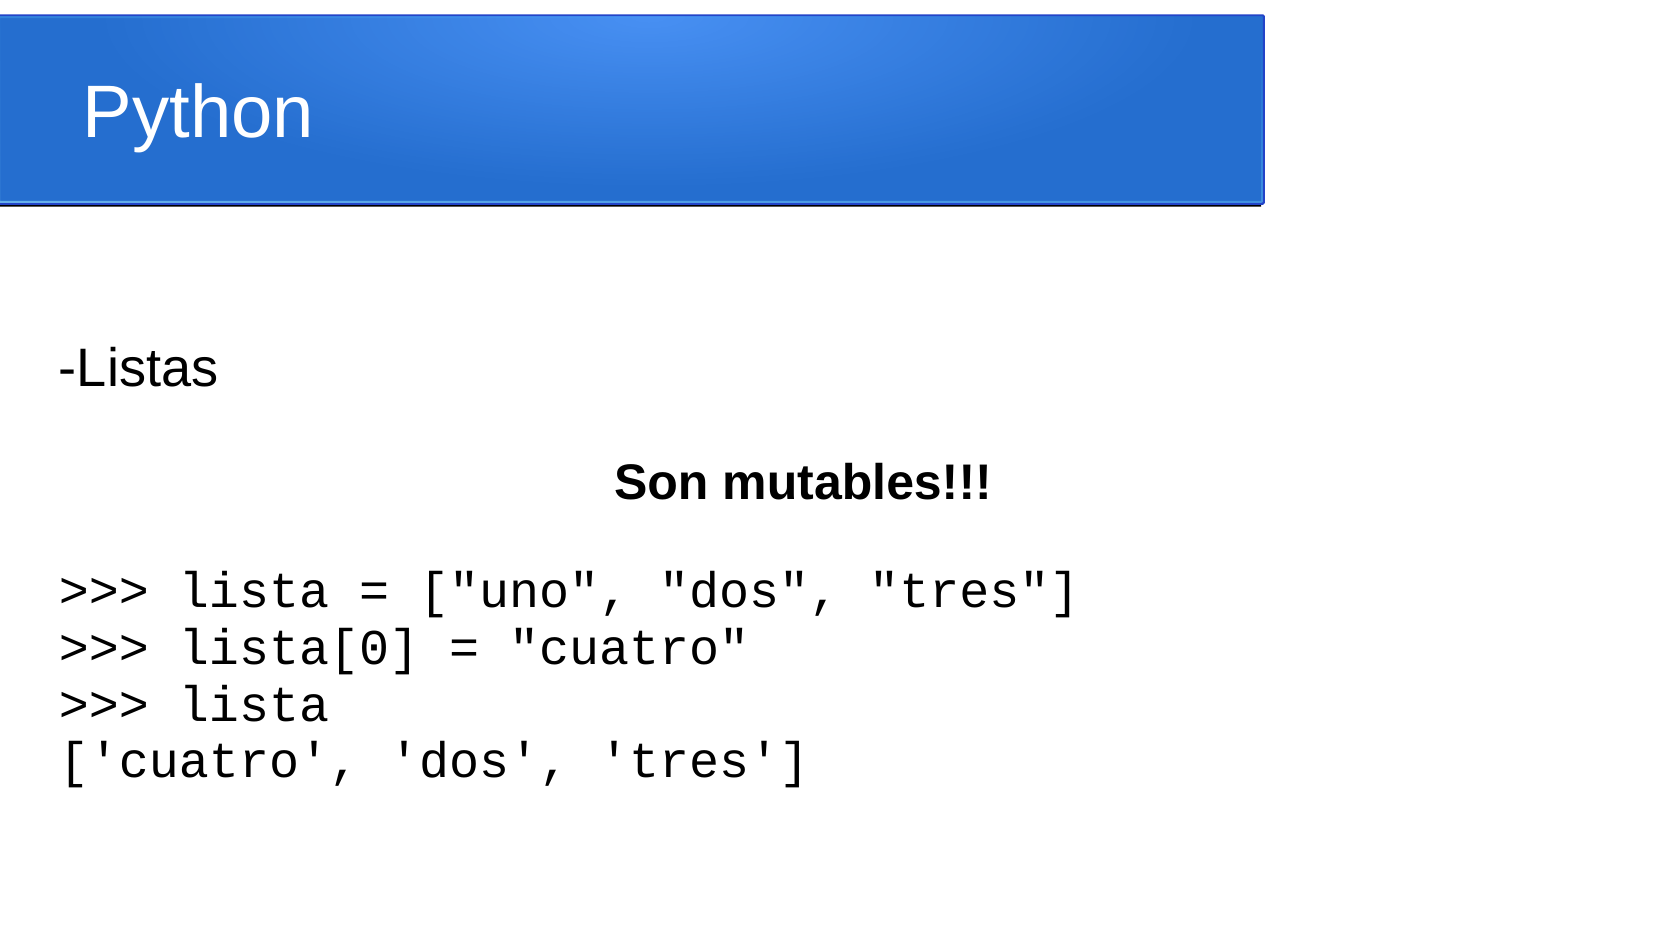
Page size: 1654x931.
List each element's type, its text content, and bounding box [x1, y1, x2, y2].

subtitle -Listas Son mutables!!! >>> lista = ["uno", "dos", "tres"] >>> lista[0] = "cuatro" >>> lista ['cuatro', 'dos', 'tres'] [59, 295, 1548, 835]
title Python [82, 35, 1235, 189]
